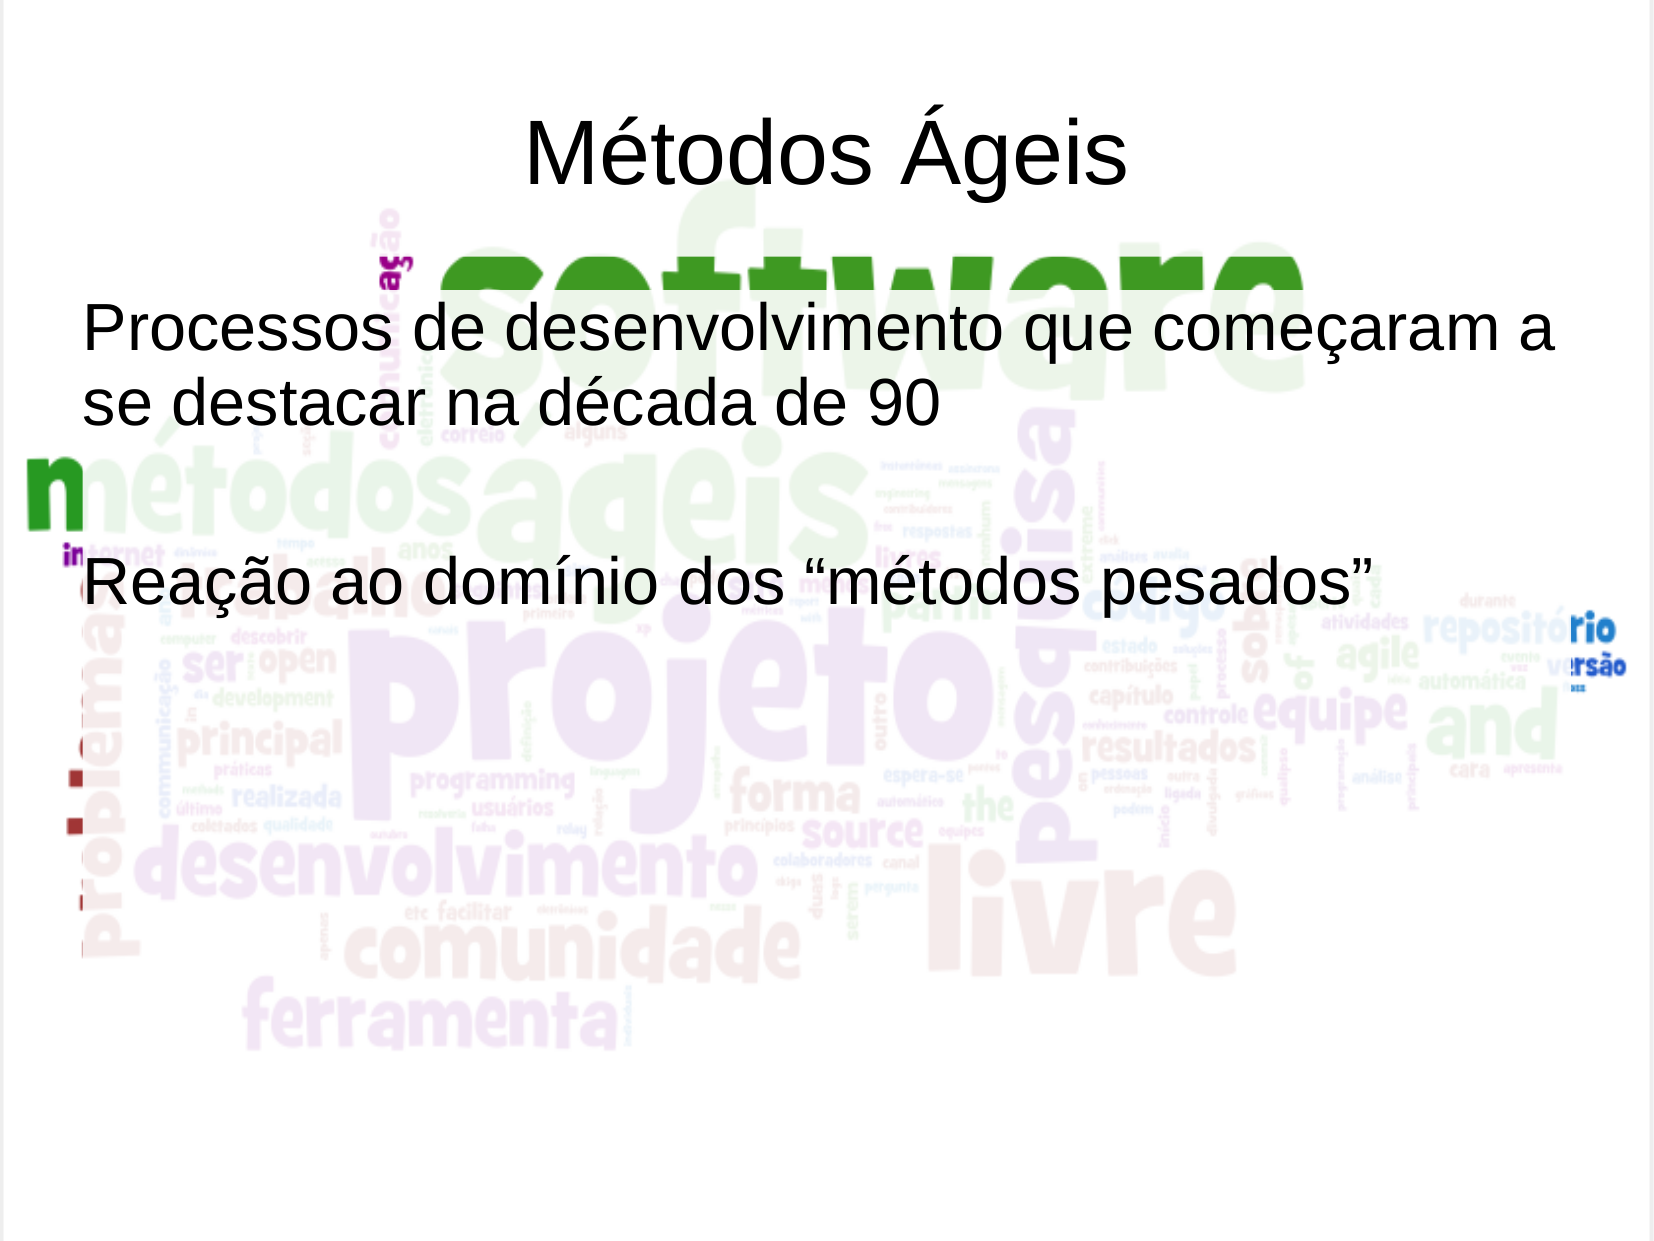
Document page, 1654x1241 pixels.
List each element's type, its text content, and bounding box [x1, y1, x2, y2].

list Processos de desenvolvimento que começaram a se destacar na década de 90 Reação ao domínio dos “métodos pesados” [82, 290, 1571, 1109]
title Métodos Ágeis [82, 49, 1571, 257]
picture [0, 0, 1654, 1241]
